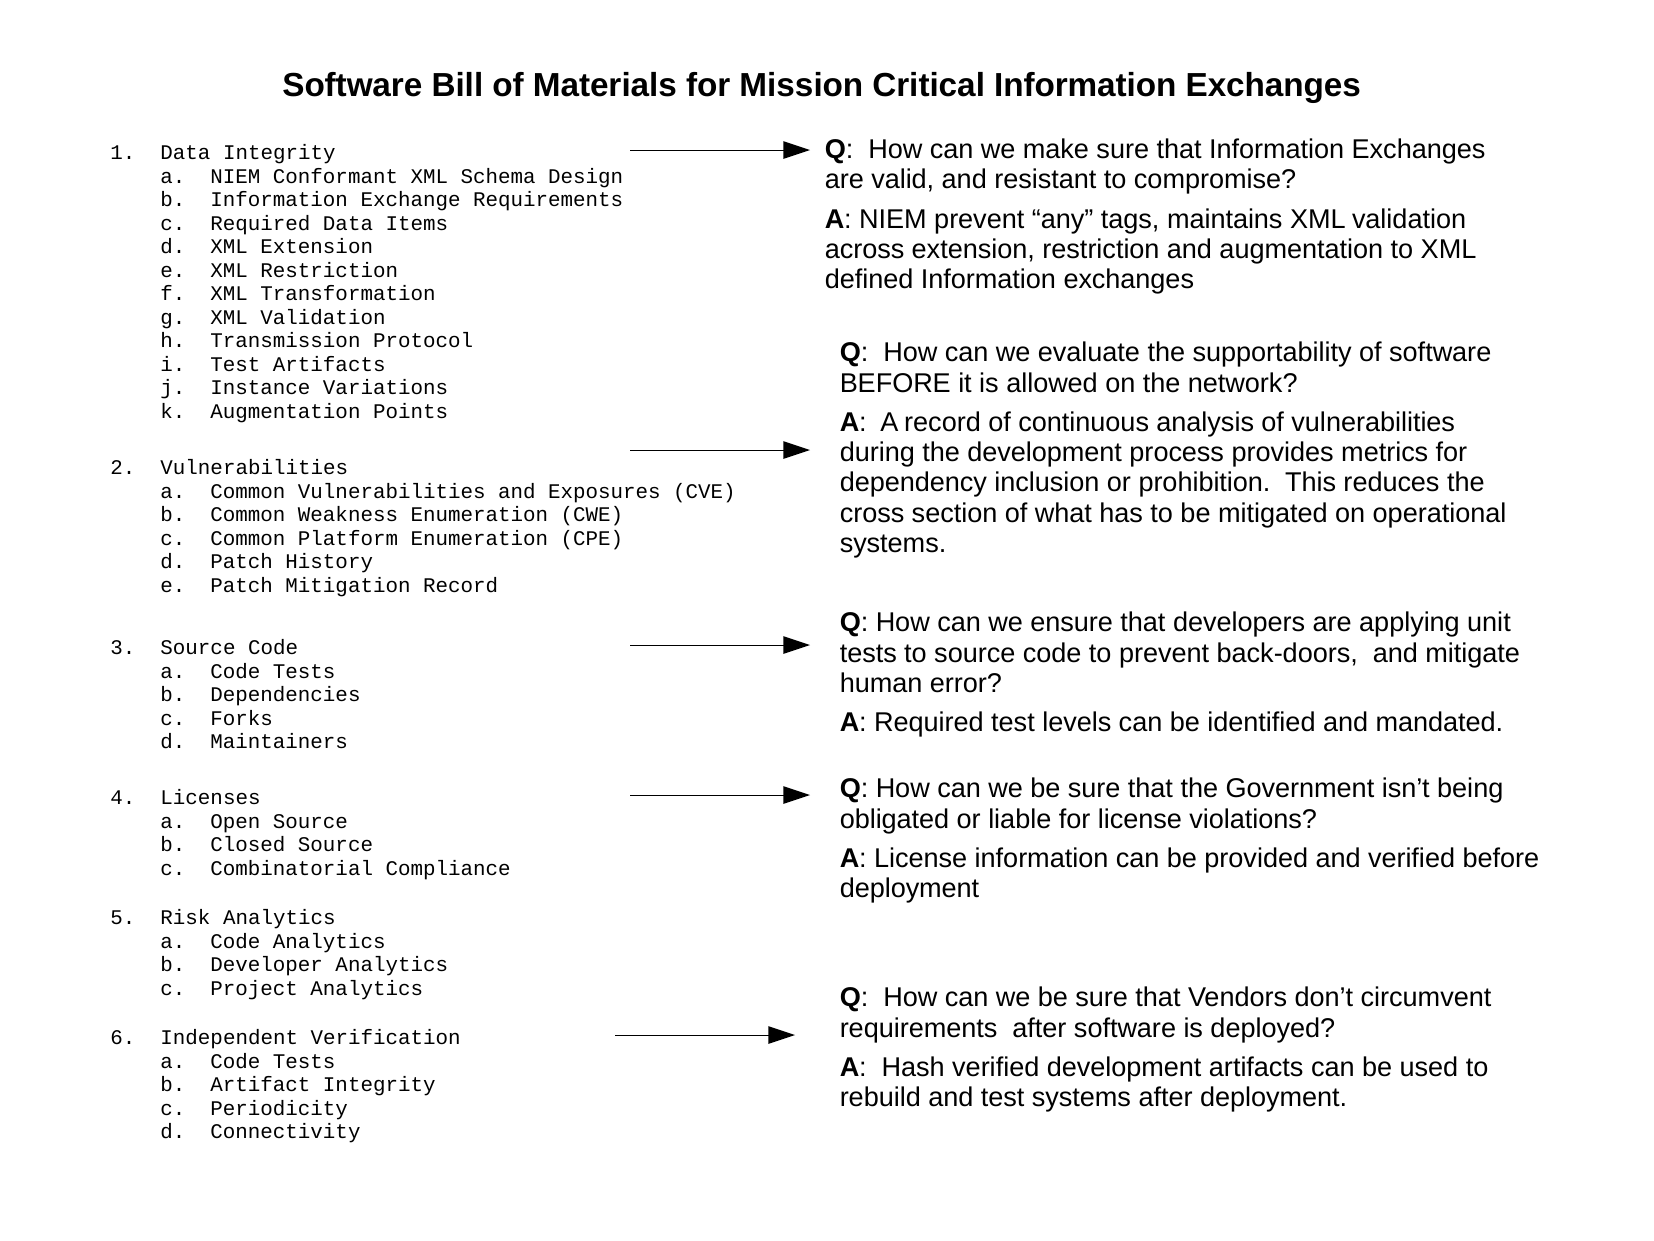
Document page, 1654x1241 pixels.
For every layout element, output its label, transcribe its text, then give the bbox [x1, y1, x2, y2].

title Software Bill of Materials for Mission Critical Information Exchanges [82, 49, 1571, 121]
text_box 4. Licenses a. Open Source b. Closed Source c. Combinatorial Compliance [95, 780, 606, 900]
text_box 6. Independent Verification a. Code Tests b. Artifact Integrity c. Periodicity d. Connectivity [95, 1020, 676, 1216]
text_box Q: How can we be sure that the Government isn’t being obligated or liable for license violations? A: License information can be provided and verified before deployment [825, 766, 1591, 917]
text_box Q: How can we ensure that developers are applying unit tests to source code to prevent back-doors, and mitigate human error? A: Required test levels can be identified and mandated. [825, 600, 1561, 766]
text_box 1. Data Integrity a. NIEM Conformant XML Schema Design b. Information Exchange Requirements c. Required Data Items d. XML Extension e. XML Restriction f. XML Transformation g. XML Validation h. Transmission Protocol i. Test Artifacts j. Instance Variations k. Augmentation Points [95, 135, 743, 450]
text_box 5. Risk Analytics a. Code Analytics b. Developer Analytics c. Project Analytics [95, 900, 676, 1020]
text_box Q: How can we be sure that Vendors don’t circumvent requirements after software is deployed? A: Hash verified development artifacts can be used to rebuild and test systems after deployment. [825, 975, 1546, 1172]
text_box 2. Vulnerabilities a. Common Vulnerabilities and Exposures (CVE) b. Common Weakness Enumeration (CWE) c. Common Platform Enumeration (CPE) d. Patch History e. Patch Mitigation Record [95, 450, 786, 630]
text_box 3. Source Code a. Code Tests b. Dependencies c. Forks d. Maintainers [95, 630, 786, 810]
text_box Q: How can we make sure that Information Exchanges are valid, and resistant to compromise? A: NIEM prevent “any” tags, maintains XML validation across extension, restriction and augmentation to XML defined Information exchanges [810, 126, 1546, 324]
text_box Q: How can we evaluate the supportability of software BEFORE it is allowed on the network? A: A record of continuous analysis of vulnerabilities during the development process provides metrics for dependency inclusion or prohibition. This reduces the cross section of what has to be mitigated on operational systems. [825, 330, 1546, 566]
